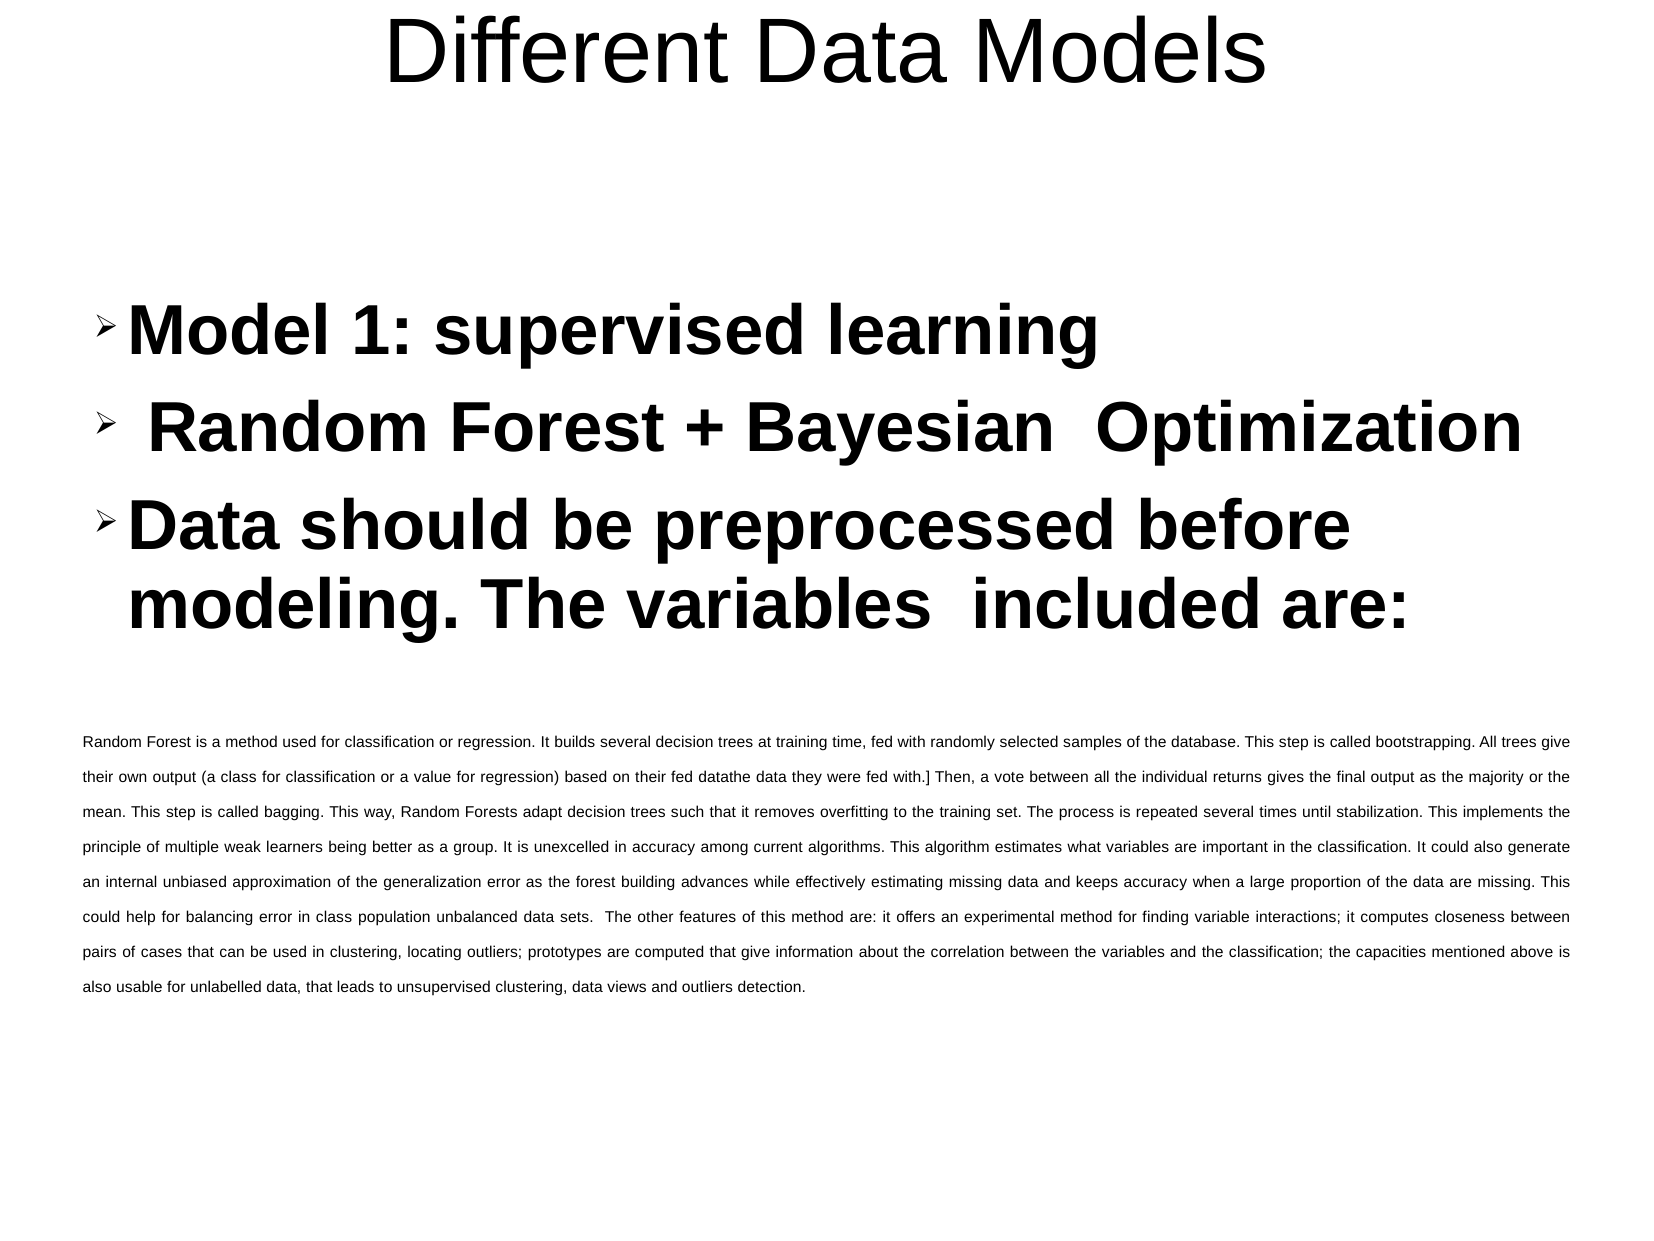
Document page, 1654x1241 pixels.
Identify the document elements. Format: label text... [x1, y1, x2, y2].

title Different Data Models [82, 0, 1571, 290]
list Model 1: supervised learning Random Forest + Bayesian Optimization Data should be preprocessed before modeling. The variables included are: Random Forest is a method used for classification or regression. It builds several decision trees at training time, fed with randomly selected samples of the database. This step is called bootstrapping. All trees give their own output (a class for classification or a value for regression) based on their fed datathe data they were fed with.] Then, a vote between all the individual returns gives the final output as the majority or the mean. This step is called bagging. This way, Random Forests adapt decision trees such that it removes overfitting to the training set. The process is repeated several times until stabilization. This implements the principle of multiple weak learners being better as a group. It is unexcelled in accuracy among current algorithms. This algorithm estimates what variables are important in the classification. It could also generate an internal unbiased approximation of the generalization error as the forest building advances while effectively estimating missing data and keeps accuracy when a large proportion of the data are missing. This could help for balancing error in class population unbalanced data sets. The other features of this method are: it offers an experimental method for finding variable interactions; it computes closeness between pairs of cases that can be used in clustering, locating outliers; prototypes are computed that give information about the correlation between the variables and the classification; the capacities mentioned above is also usable for unlabelled data, that leads to unsupervised clustering, data views and outliers detection. [82, 290, 1571, 1010]
